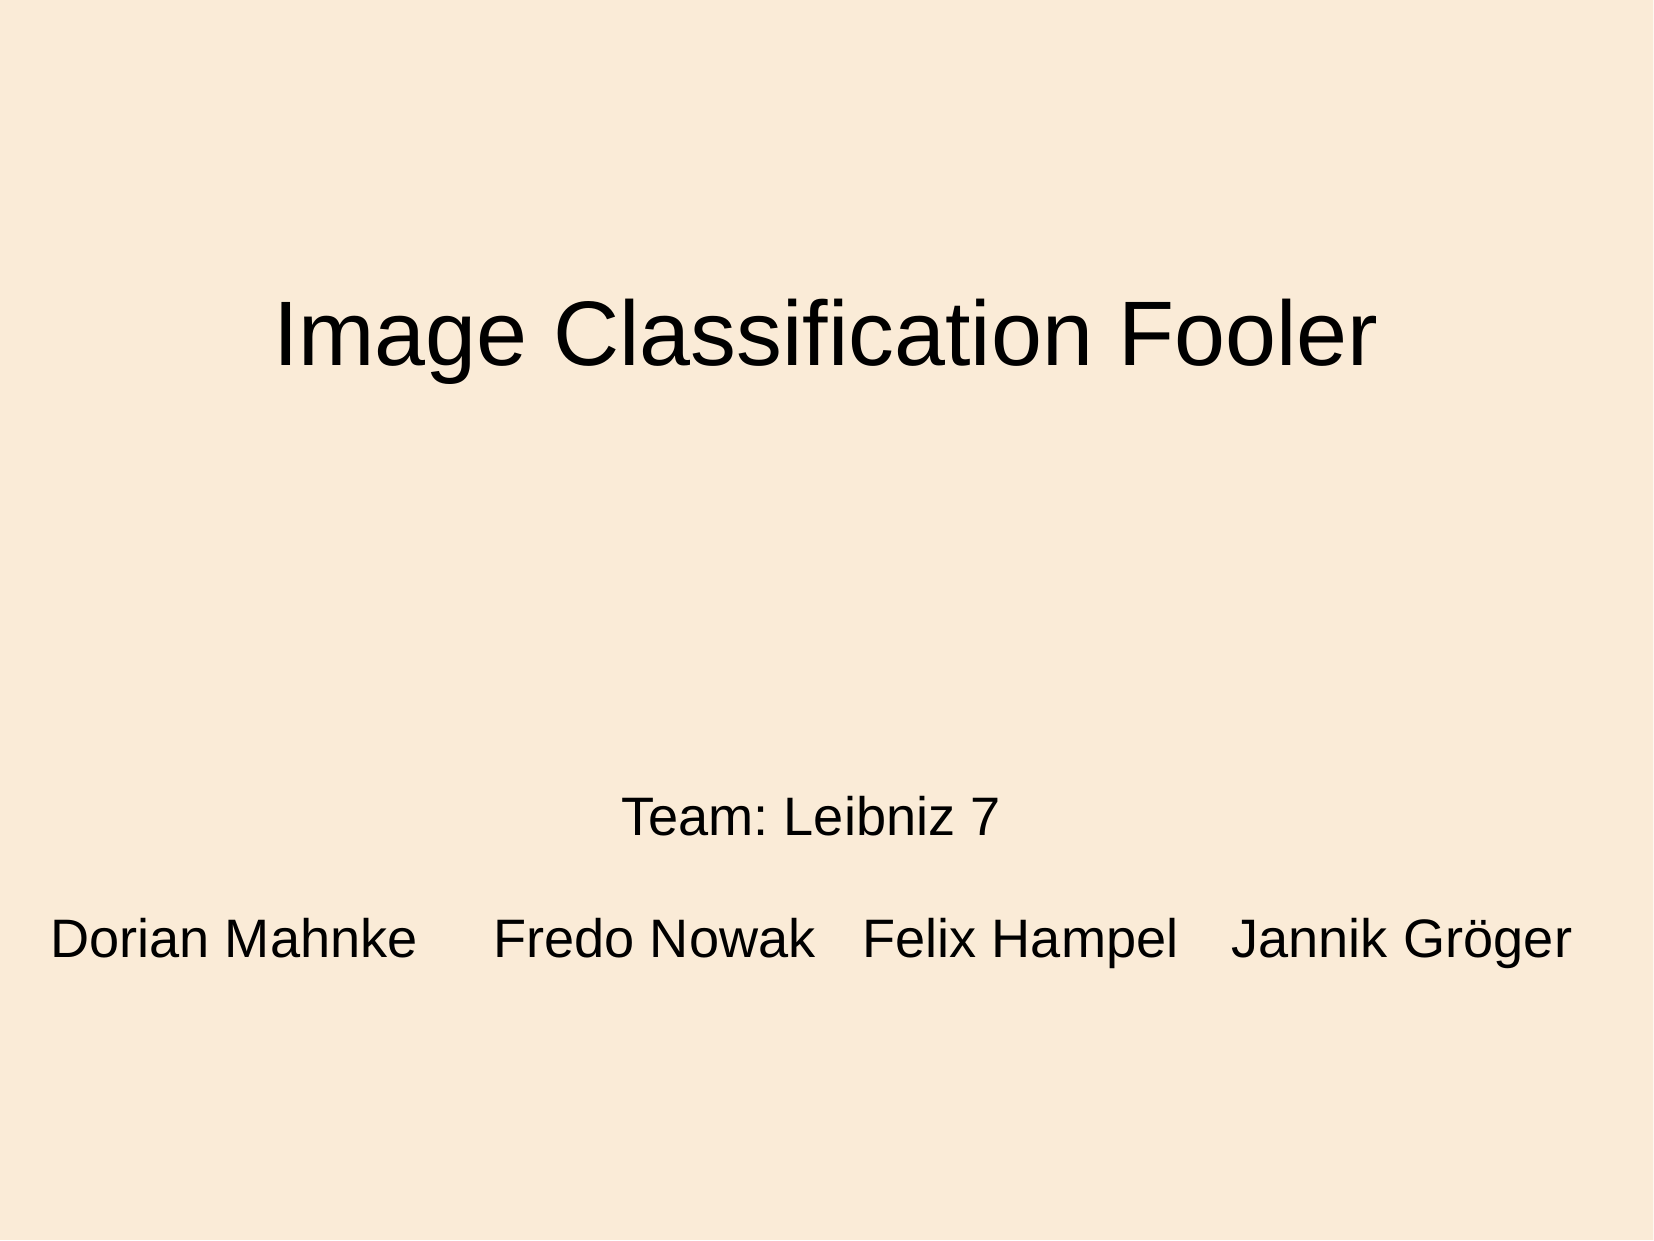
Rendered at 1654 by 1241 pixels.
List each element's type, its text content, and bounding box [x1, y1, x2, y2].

title Image Classification Fooler [82, 229, 1571, 438]
text_box Team: Leibniz 7 Dorian Mahnke Fredo Nowak Felix Hampel Jannik Gröger [35, 779, 1607, 1185]
